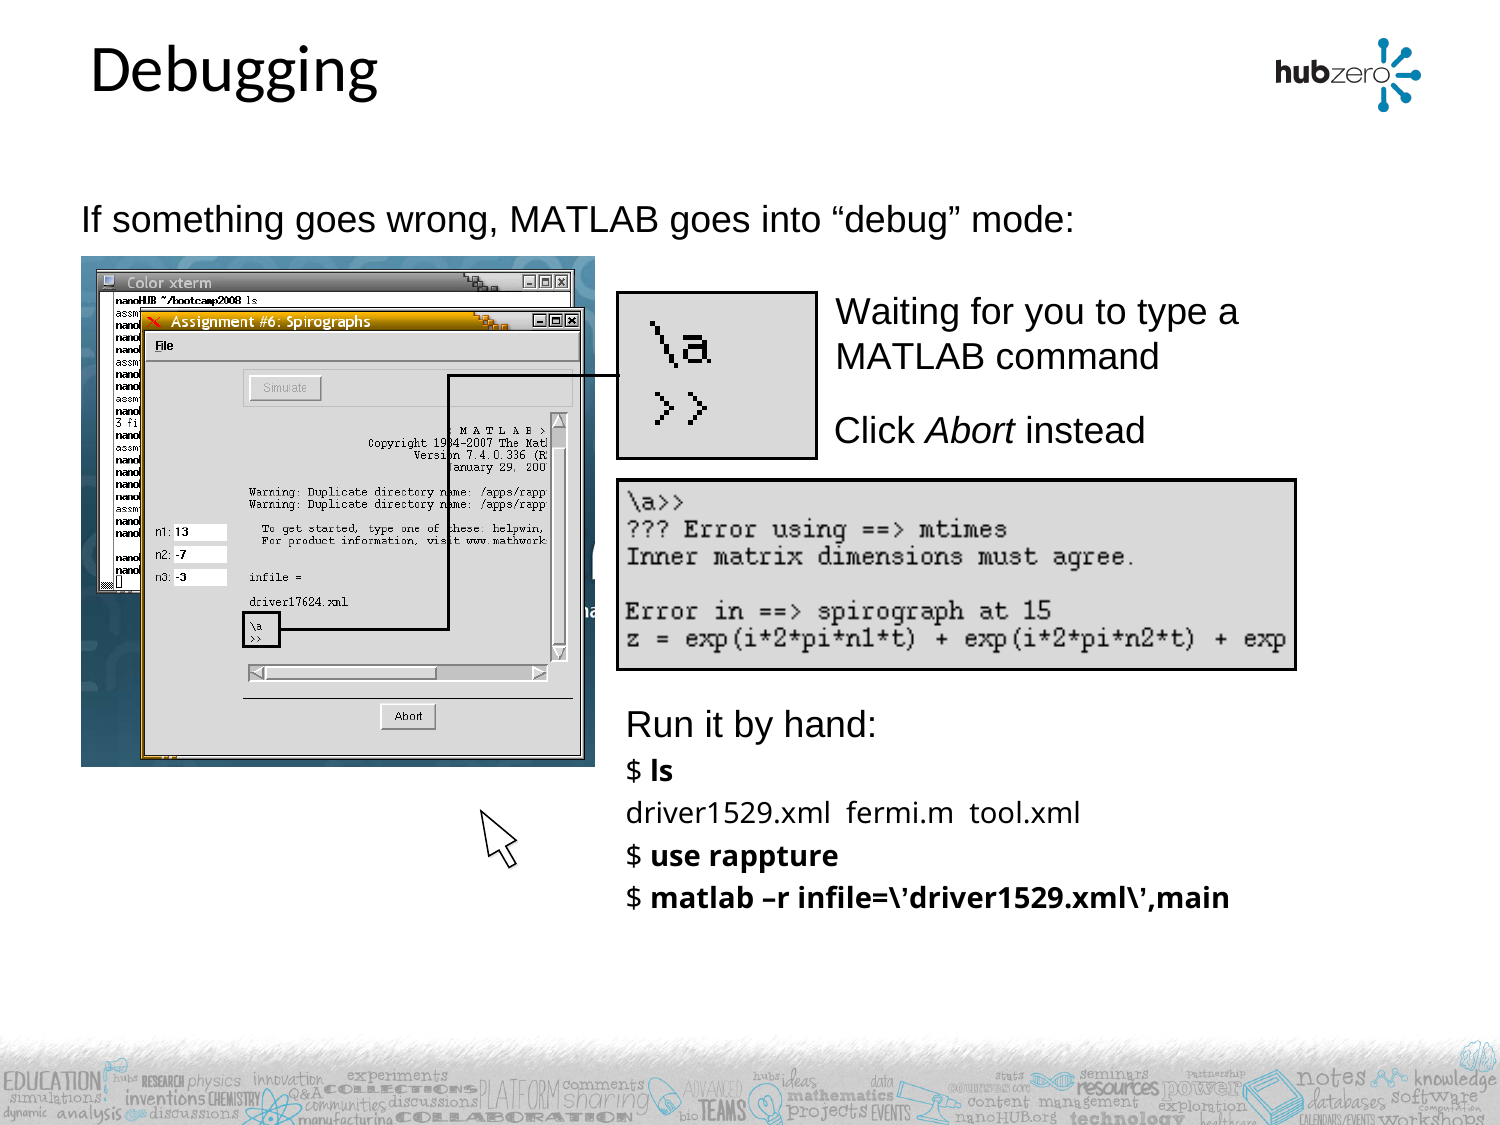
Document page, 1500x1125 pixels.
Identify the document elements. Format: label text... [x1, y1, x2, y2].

picture [0, 1034, 1500, 1125]
text_box Click Abort instead [819, 398, 1161, 459]
text_box Run it by hand: $ ls driver1529.xml fermi.m tool.xml $ use rappture $ matlab –r infile=\’driver1529.xml\’,main [610, 692, 1246, 965]
text_box Waiting for you to type a MATLAB command [820, 279, 1255, 386]
picture [618, 294, 815, 458]
picture [245, 614, 278, 645]
picture [618, 481, 1294, 668]
text_box If something goes wrong, MATLAB goes into “debug” mode: [66, 187, 1091, 248]
picture [81, 256, 595, 767]
text_box Debugging [75, 12, 1249, 118]
picture [1272, 35, 1424, 115]
text_box [480, 810, 517, 868]
